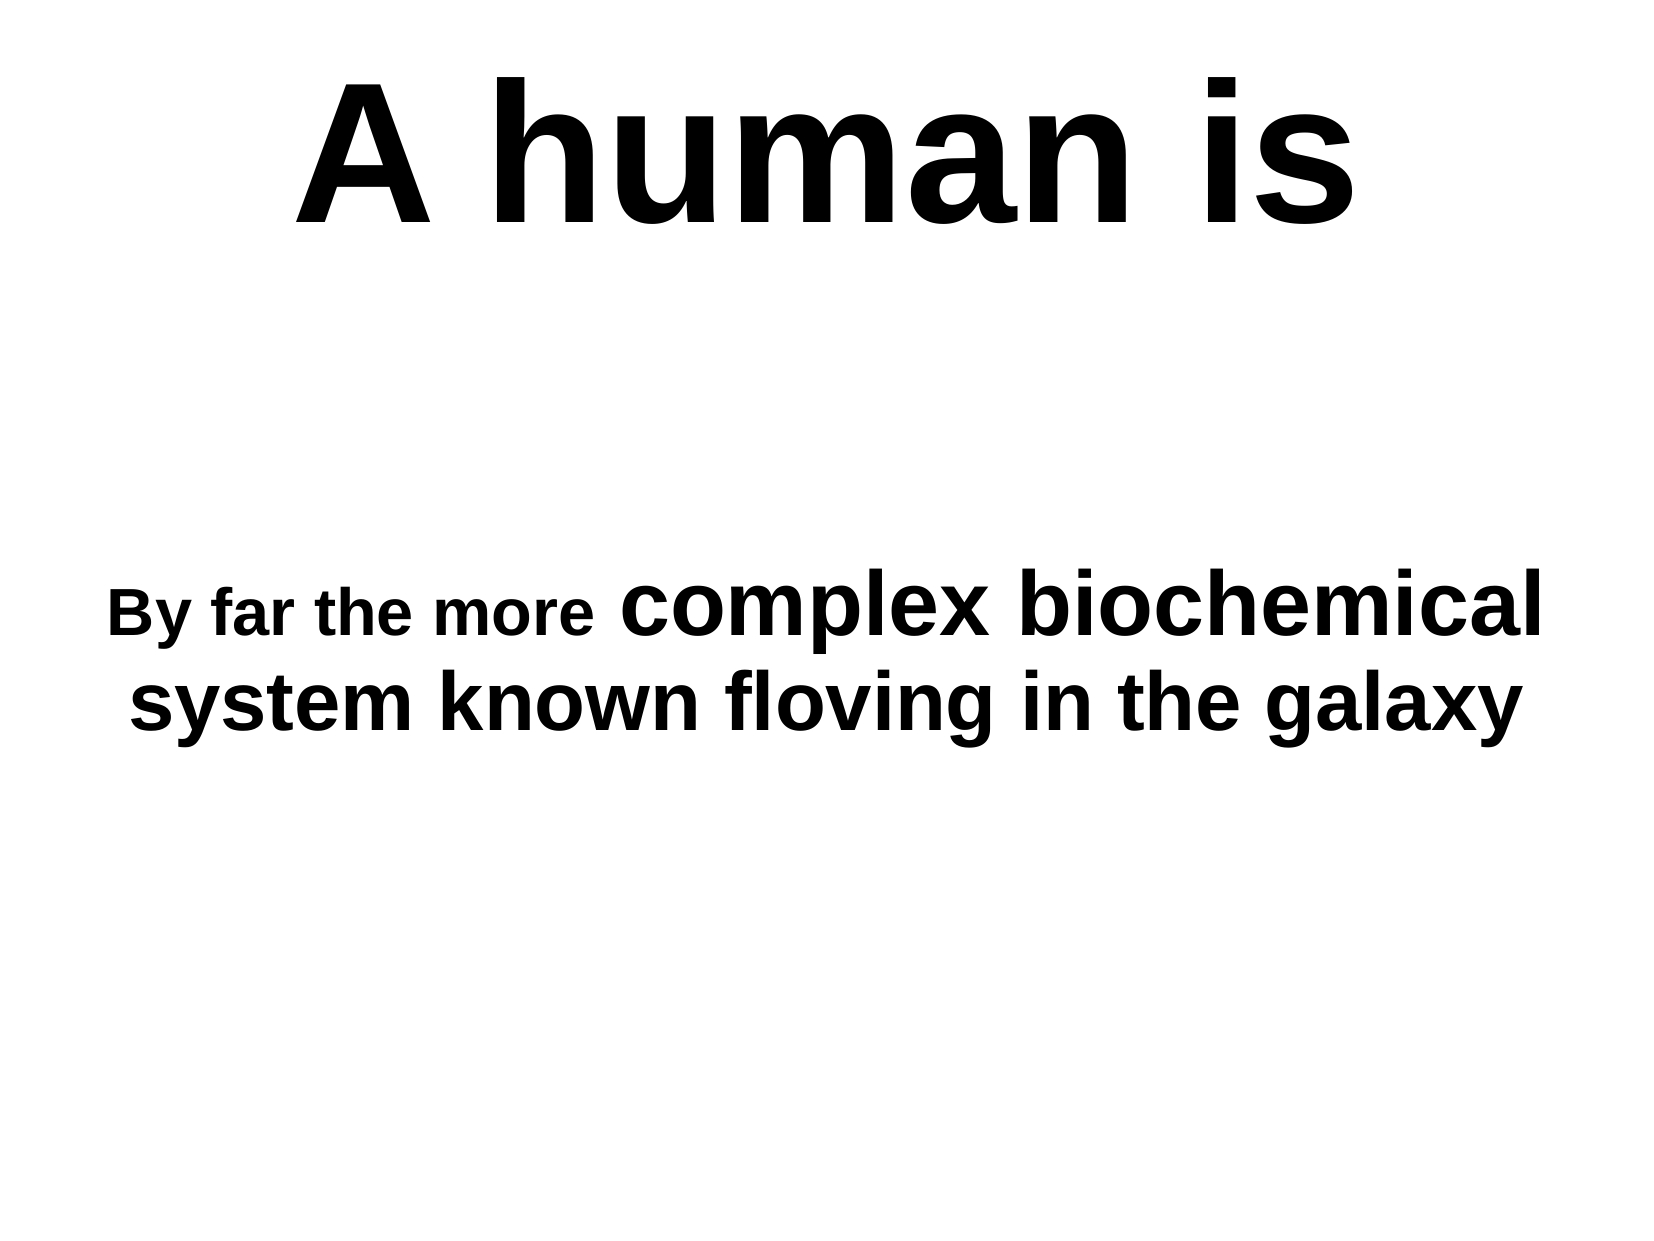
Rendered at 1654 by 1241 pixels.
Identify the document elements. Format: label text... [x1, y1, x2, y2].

subtitle By far the more complex biochemical system known floving in the galaxy [82, 138, 1571, 1162]
title A human is [82, 41, 1571, 138]
